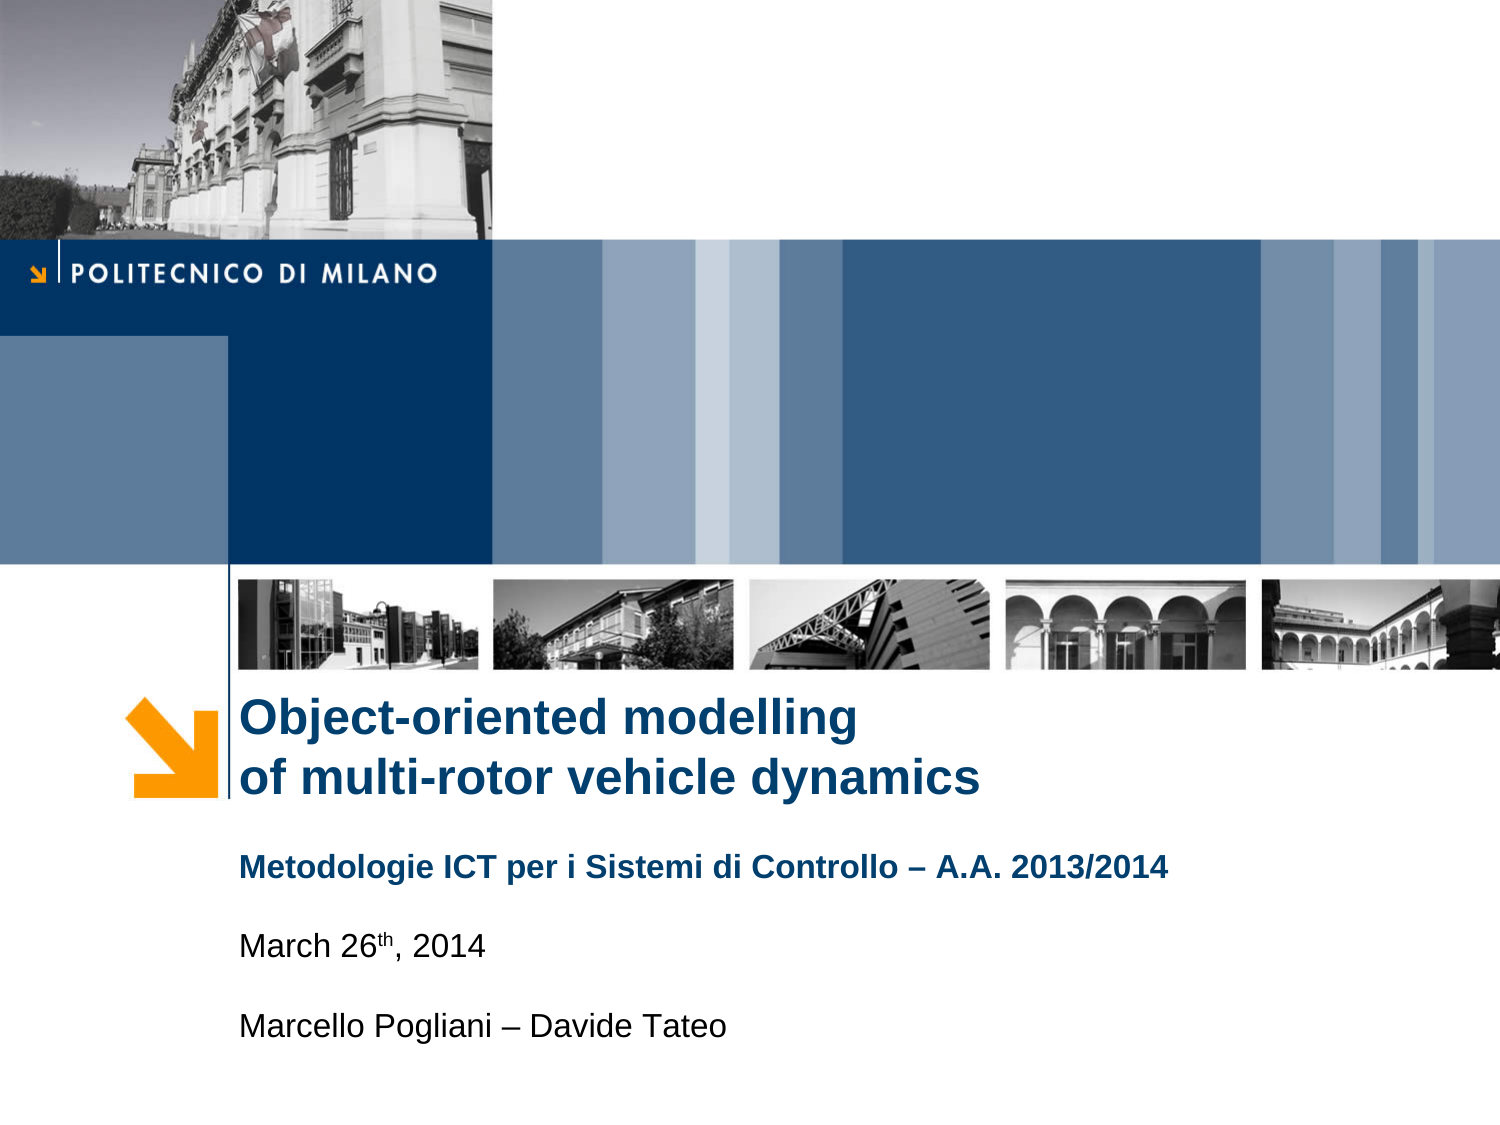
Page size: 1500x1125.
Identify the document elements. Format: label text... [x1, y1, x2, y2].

picture [0, 0, 1500, 810]
text_box Object-oriented modelling of multi-rotor vehicle dynamics Metodologie ICT per i Sistemi di Controllo – A.A. 2013/2014 March 26th, 2014 Marcello Pogliani – Davide Tateo [238, 684, 1424, 1045]
